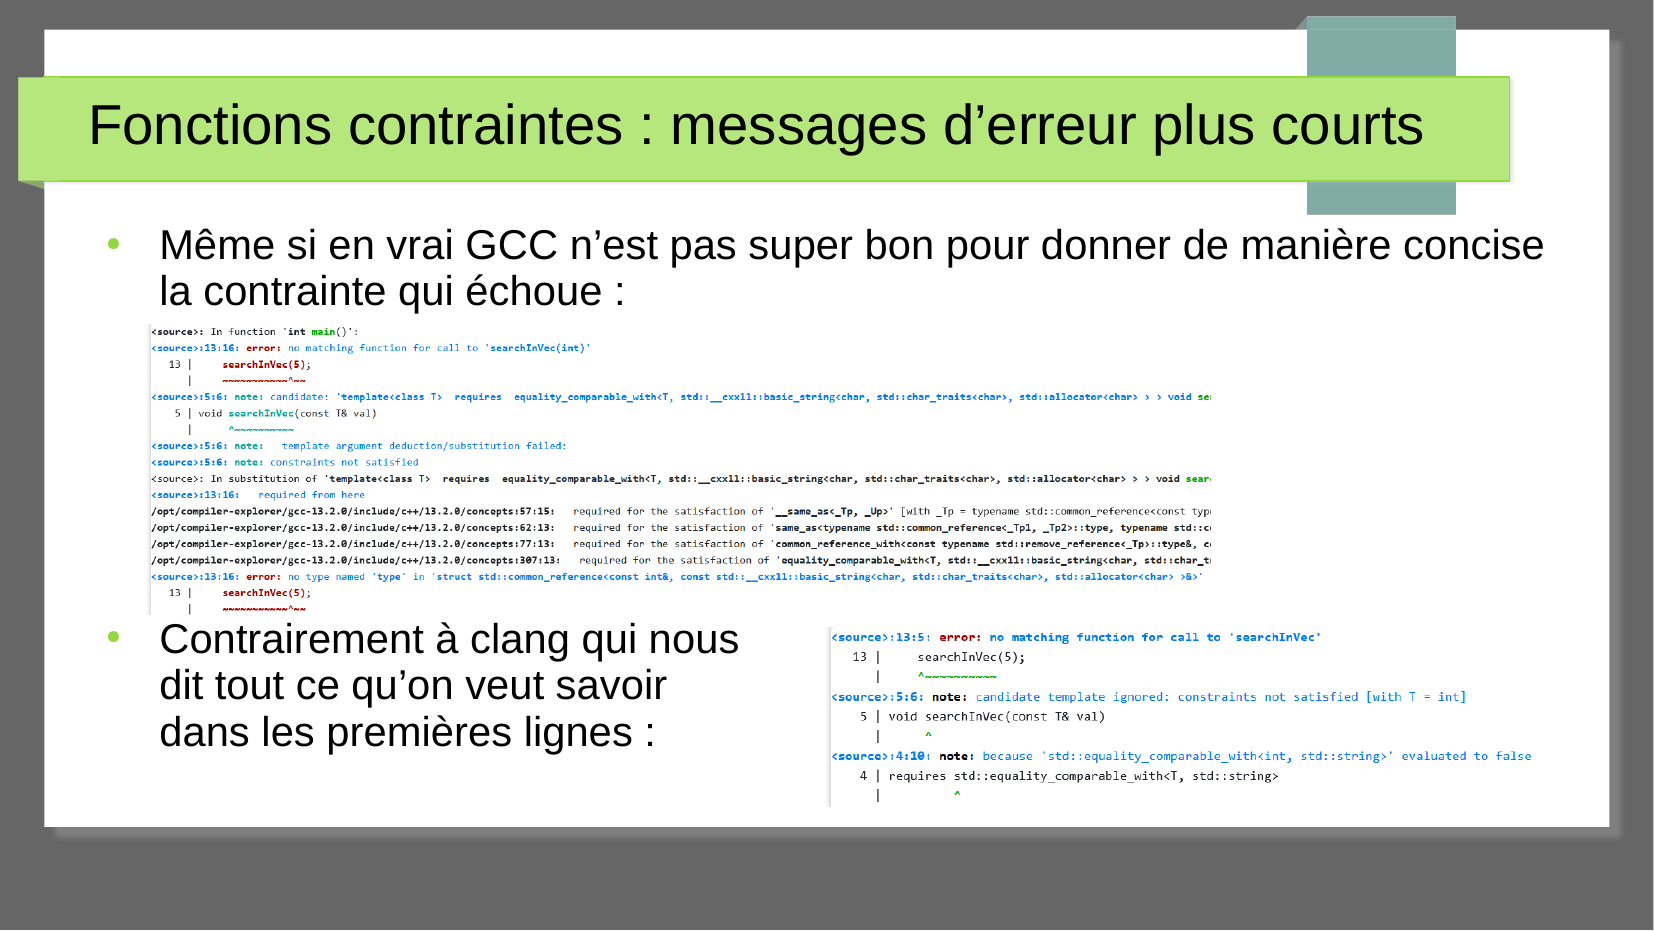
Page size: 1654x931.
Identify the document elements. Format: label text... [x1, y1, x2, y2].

picture [147, 324, 1211, 615]
list Même si en vrai GCC n’est pas super bon pour donner de manière concise la contrainte qui échoue : Contrairement à clang qui nous dit tout ce qu’on veut savoir dans les premières lignes : [88, 221, 1565, 813]
title Fonctions contraintes : messages d’erreur plus courts [88, 73, 1506, 178]
picture [826, 627, 1534, 807]
